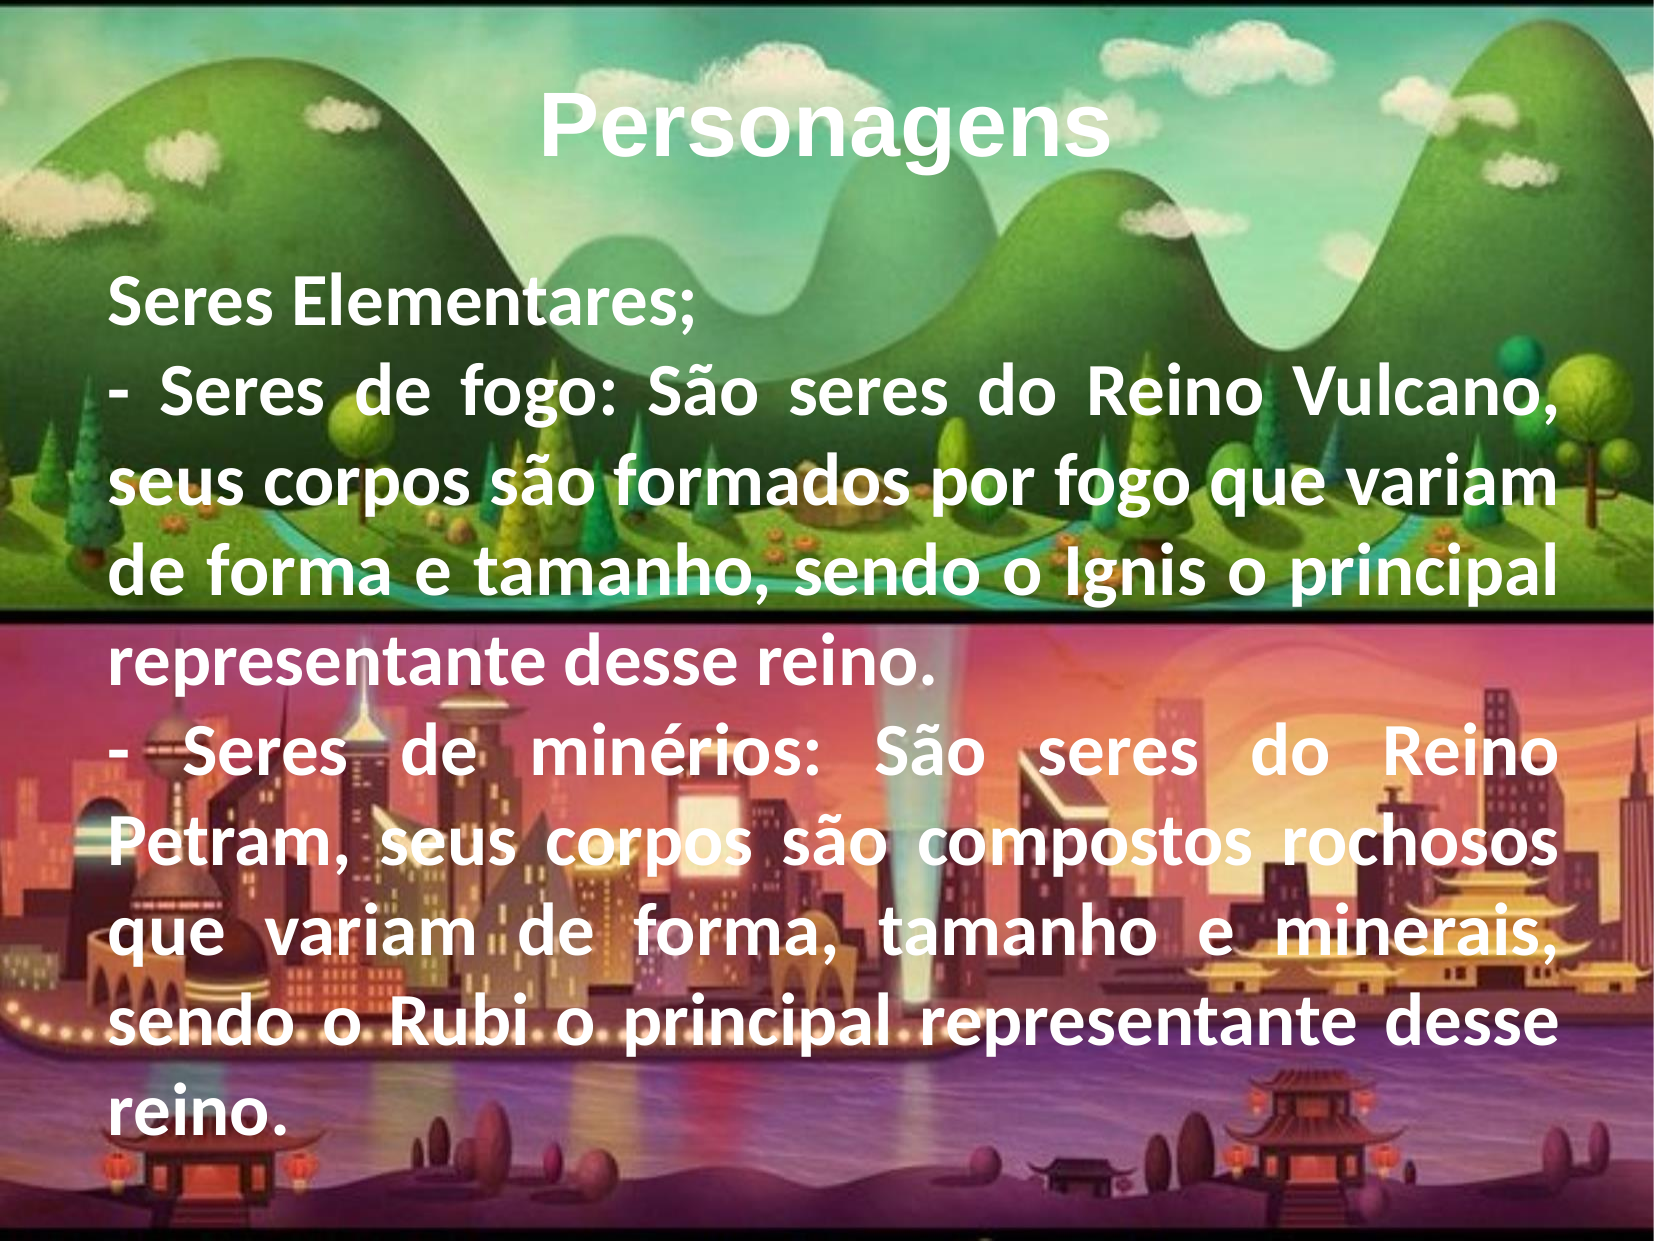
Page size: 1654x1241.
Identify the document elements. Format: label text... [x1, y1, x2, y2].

text_box Seres Elementares; - Seres de fogo: São seres do Reino Vulcano, seus corpos são formados por fogo que variam de forma e tamanho, sendo o Ignis o principal representante desse reino. - Seres de minérios: São seres do Reino Petram, seus corpos são compostos rochosos que variam de forma, tamanho e minerais, sendo o Rubi o principal representante desse reino. [93, 235, 1577, 1241]
title Personagens [82, 49, 1571, 257]
picture [0, 0, 1654, 1241]
